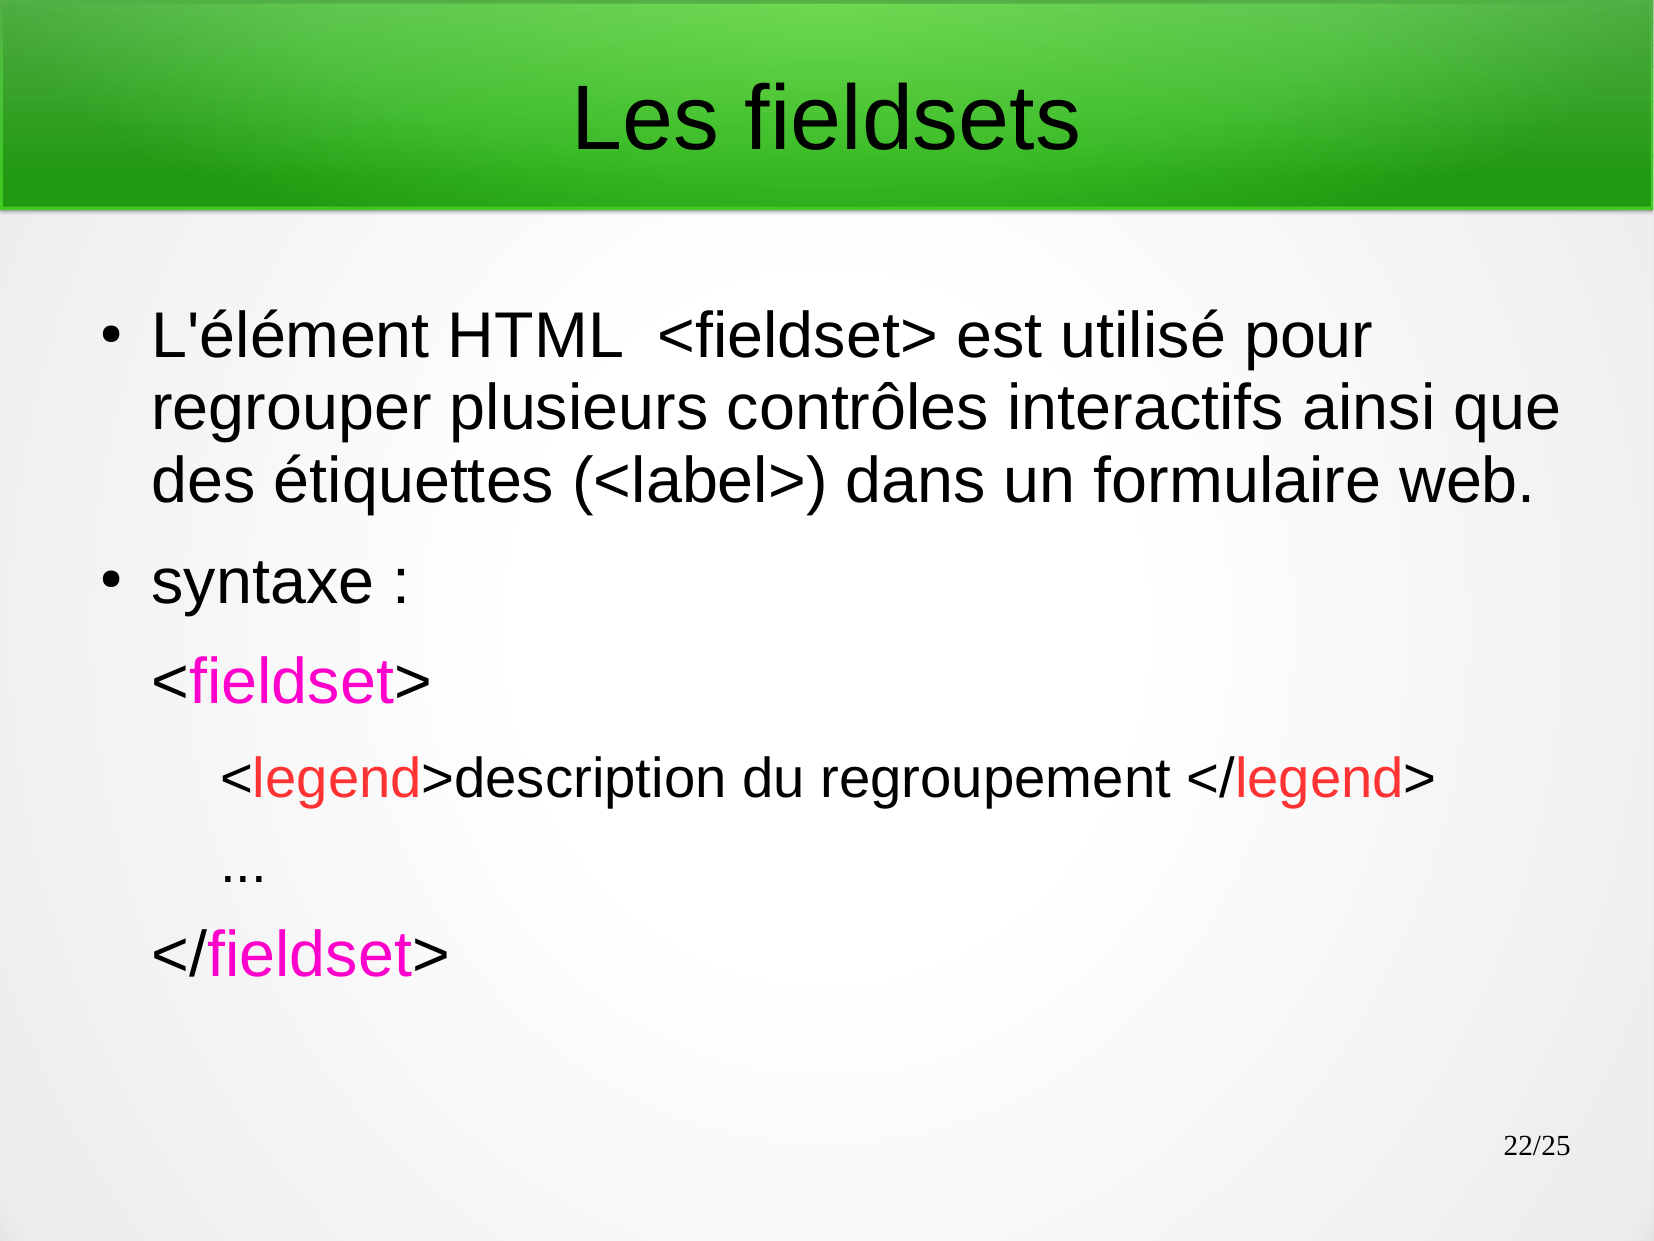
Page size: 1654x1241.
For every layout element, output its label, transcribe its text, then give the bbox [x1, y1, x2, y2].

list L'élément HTML <fieldset> est utilisé pour regrouper plusieurs contrôles interactifs ainsi que des étiquettes (<label>) dans un formulaire web. syntaxe : <fieldset> <legend>description du regroupement </legend> ... </fieldset> [82, 299, 1571, 1019]
title Les fieldsets [82, 47, 1571, 189]
